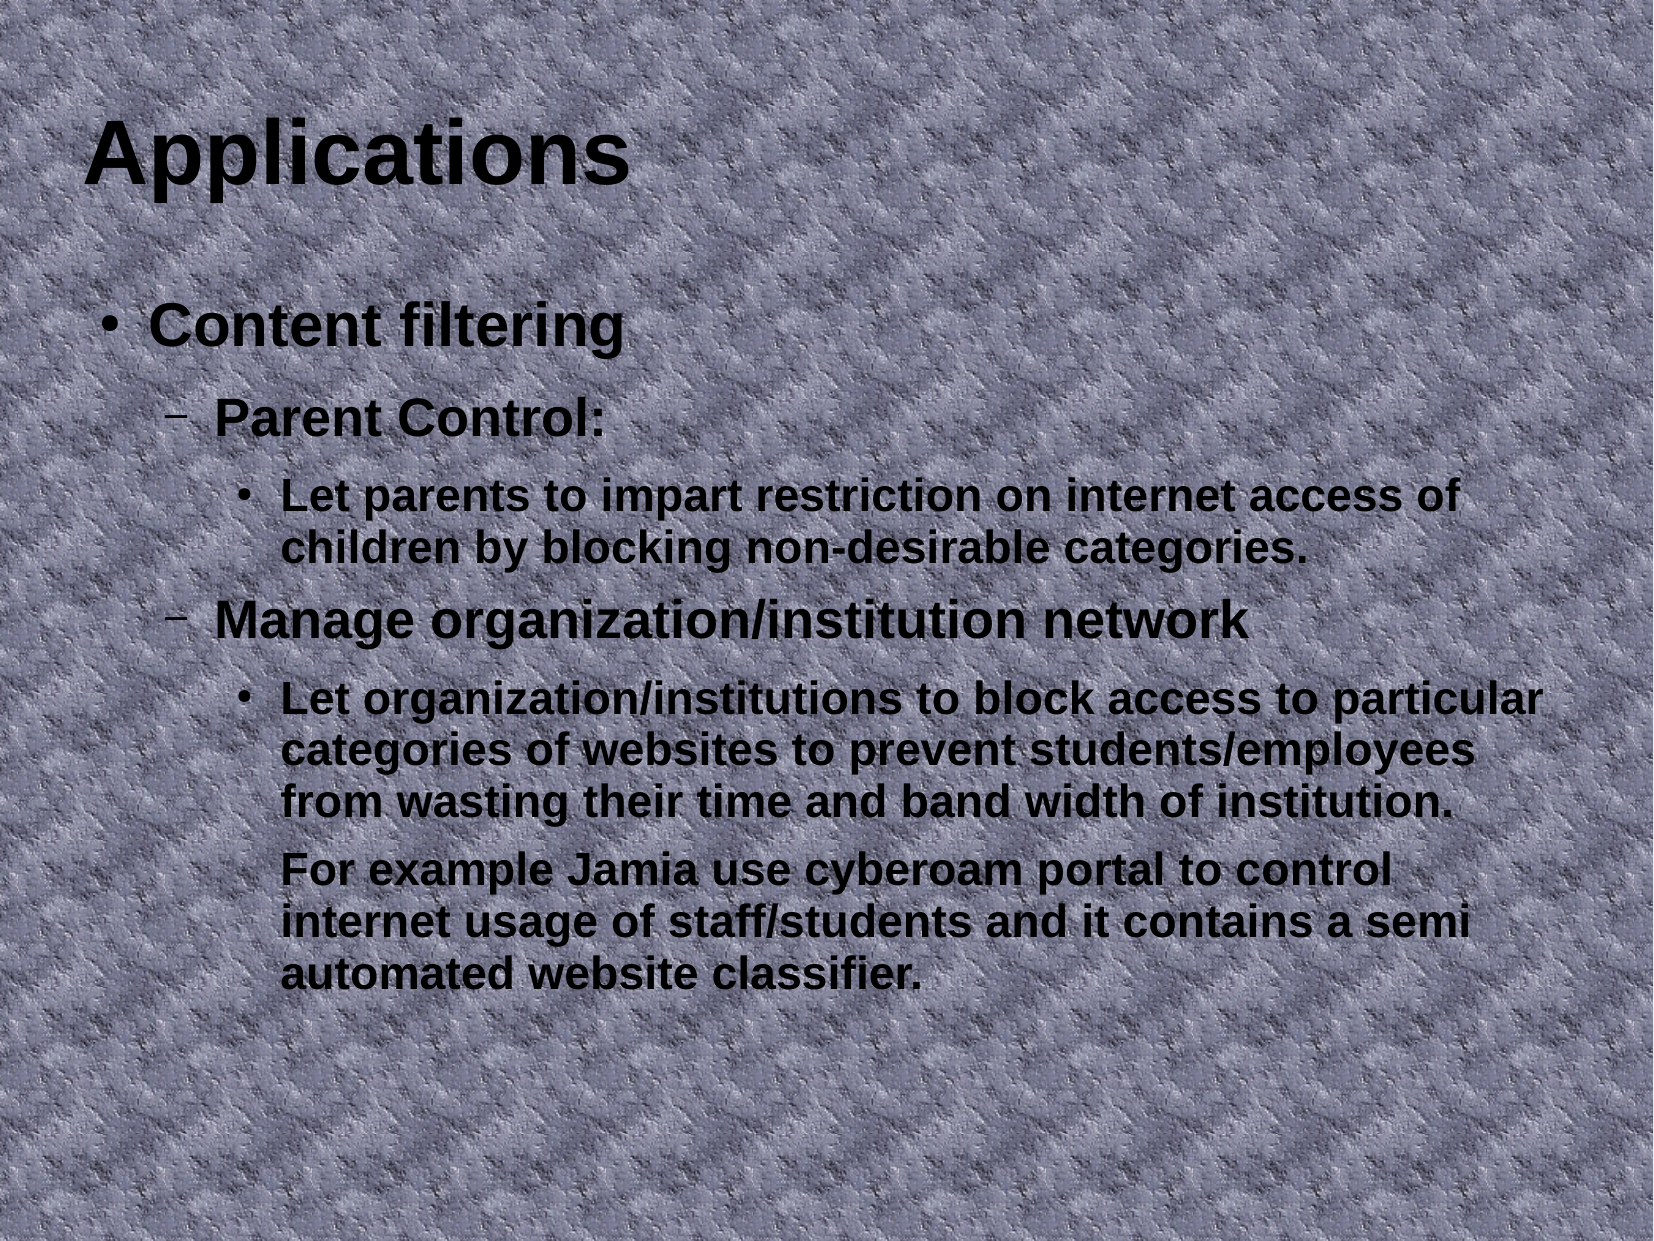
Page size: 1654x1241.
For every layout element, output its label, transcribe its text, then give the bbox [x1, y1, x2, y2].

title Applications [82, 49, 1571, 257]
list Content filtering Parent Control: Let parents to impart restriction on internet access of children by blocking non-desirable categories. Manage organization/institution network Let organization/institutions to block access to particular categories of websites to prevent students/employees from wasting their time and band width of institution. For example Jamia use cyberoam portal to control internet usage of staff/students and it contains a semi automated website classifier. [82, 290, 1571, 1010]
picture [0, 0, 1654, 1241]
